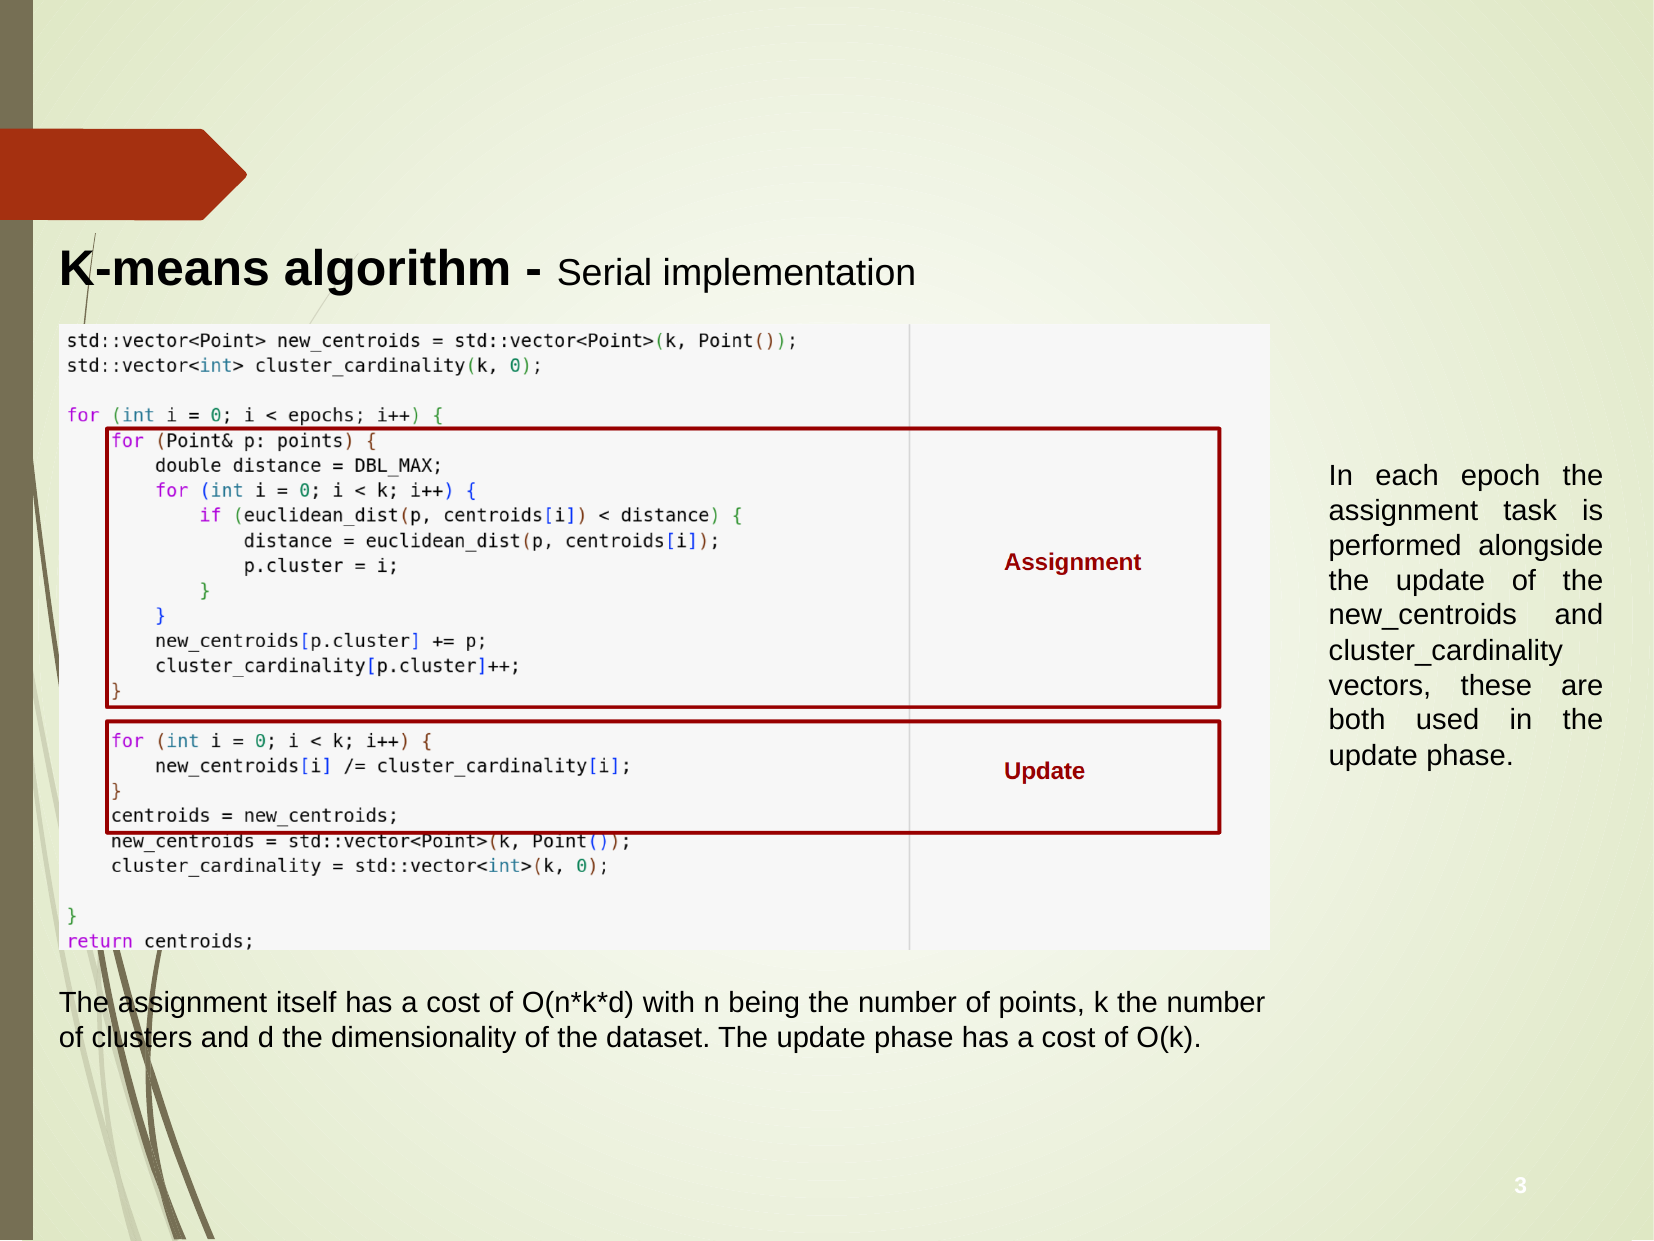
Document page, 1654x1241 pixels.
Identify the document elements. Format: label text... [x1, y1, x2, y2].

picture [59, 324, 1270, 950]
text_box 3 [1505, 1160, 1536, 1208]
text_box In each epoch the assignment task is performed alongside the update of the new_centroids and cluster_cardinality vectors, these are both used in the update phase. [1328, 456, 1625, 784]
text_box The assignment itself has a cost of O(n*k*d) with n being the number of points, k the number of clusters and d the dimensionality of the dataset. The update phase has a cost of O(k). [59, 974, 1270, 1063]
text_box K-means algorithm - Serial implementation [59, 200, 922, 301]
